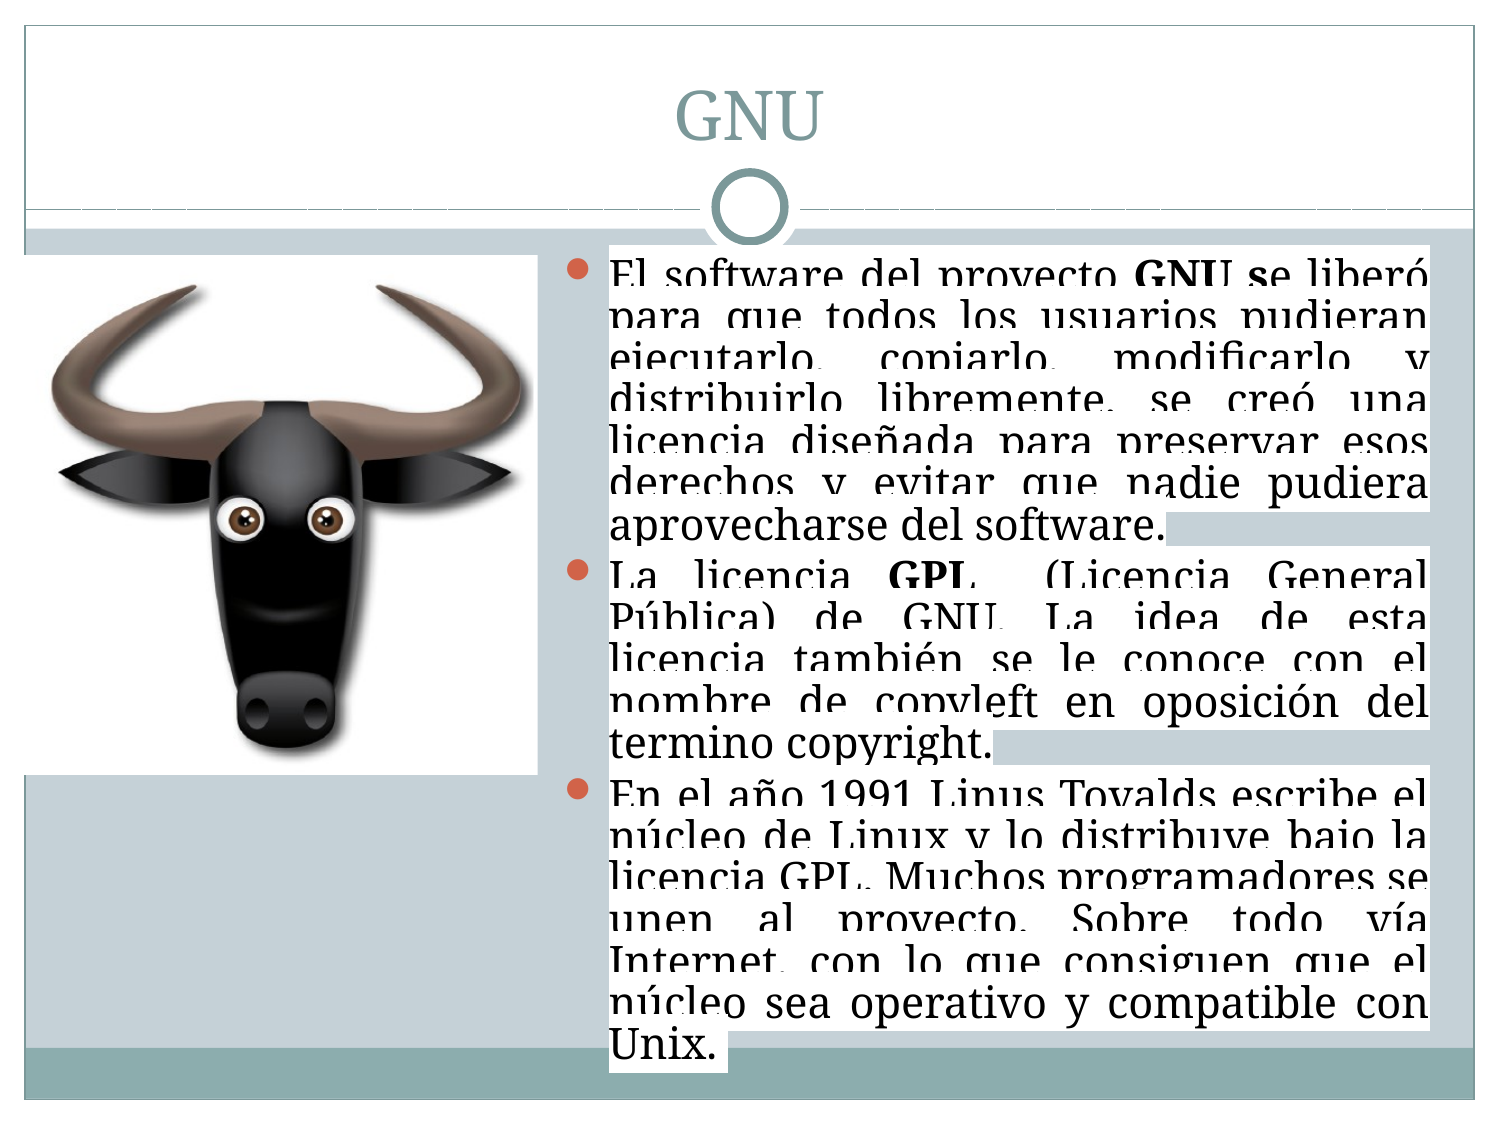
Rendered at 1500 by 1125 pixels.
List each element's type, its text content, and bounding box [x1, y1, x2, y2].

list El software del proyecto GNU se liberó para que todos los usuarios pudieran ejecutarlo, copiarlo, modificarlo y distribuirlo libremente, se creó una licencia diseñada para preservar esos derechos y evitar que nadie pudiera aprovecharse del software. La licencia GPL (Licencia General Pública) de GNU. La idea de esta licencia también se le conoce con el nombre de copyleft en oposición del termino copyright. En el año 1991 Linus Tovalds escribe el núcleo de Linux y lo distribuye bajo la licencia GPL. Muchos programadores se unen al proyecto. Sobre todo vía Internet, con lo que consiguen que el núcleo sea operativo y compatible con Unix. [549, 250, 1445, 1083]
title GNU [49, 37, 1450, 162]
picture [0, 255, 538, 775]
